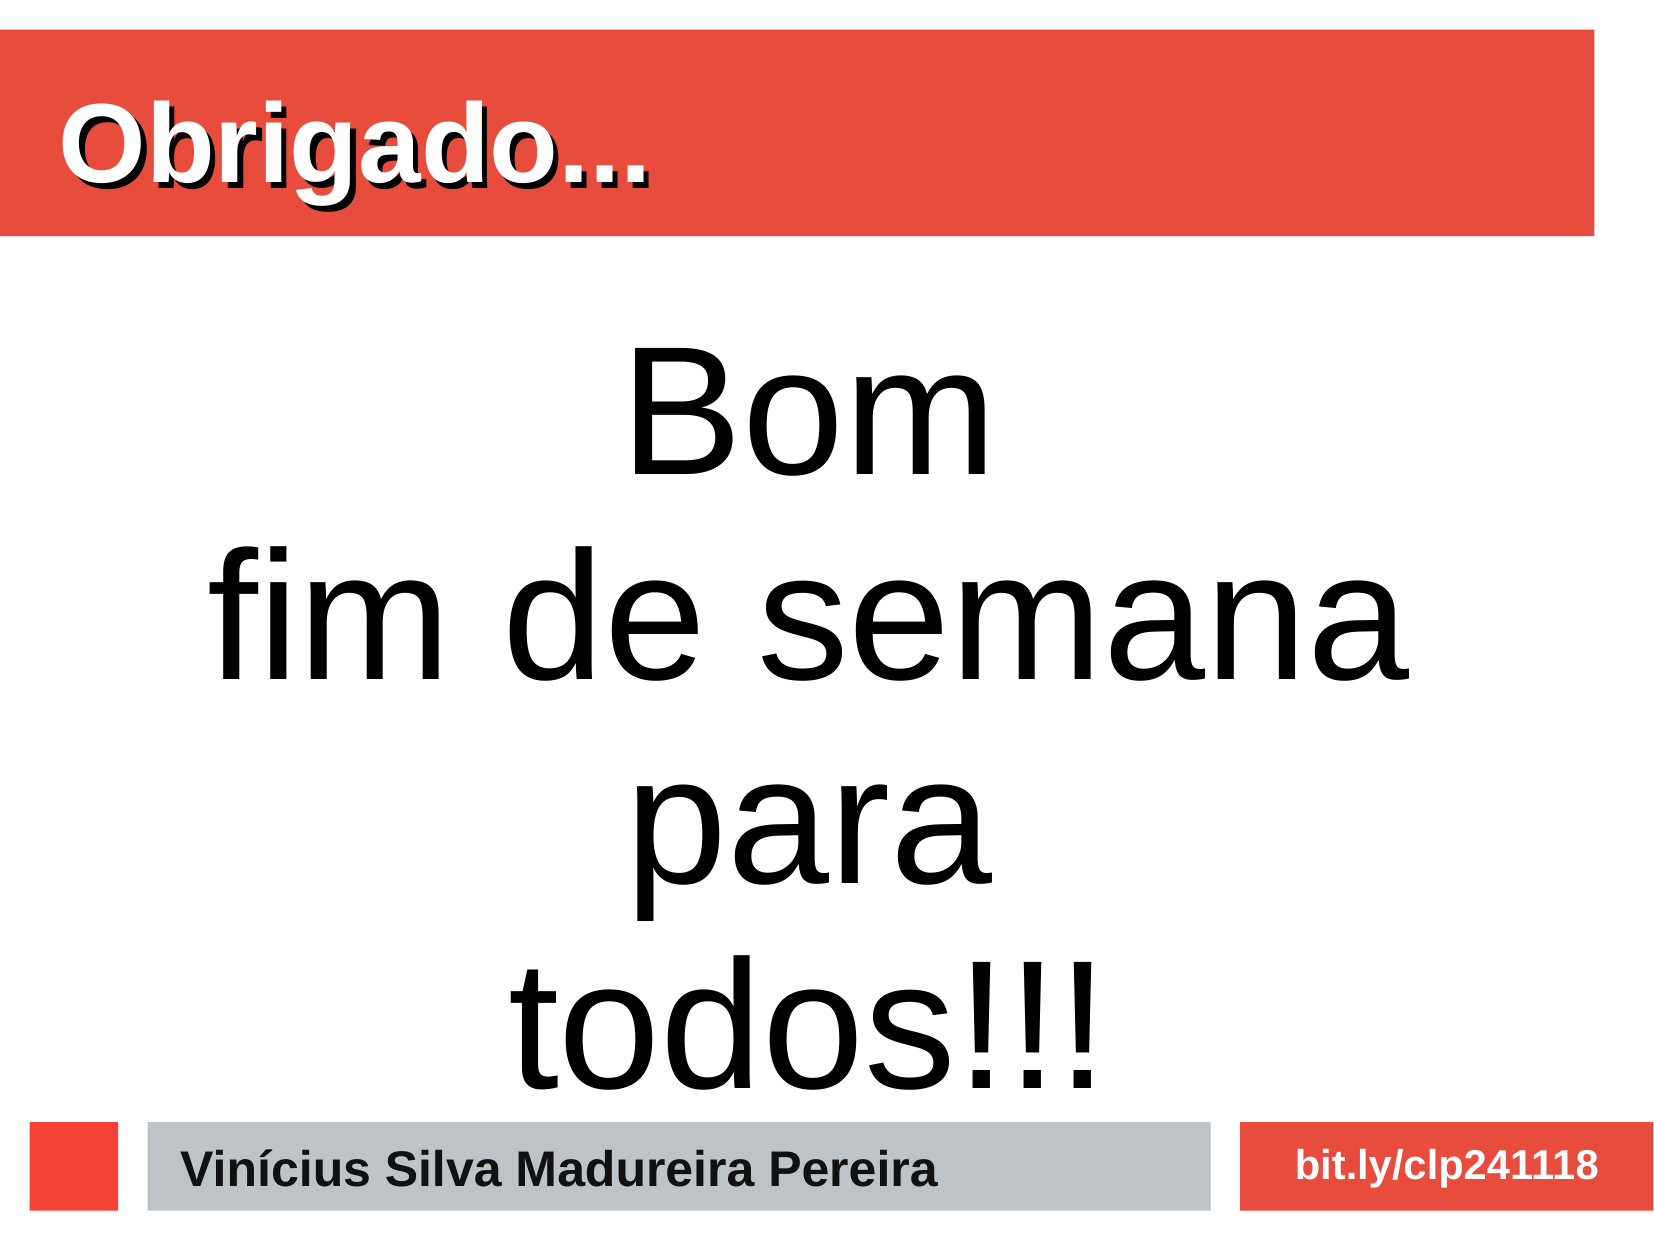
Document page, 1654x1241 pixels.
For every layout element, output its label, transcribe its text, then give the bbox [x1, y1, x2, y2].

text_box Vinícius Silva Madureira Pereira [165, 1133, 1170, 1205]
text_box Bom fim de semana para todos!!! [70, 301, 1548, 1135]
title Obrigado... [59, 59, 1595, 207]
text_box bit.ly/clp241118 [1228, 1133, 1654, 1205]
